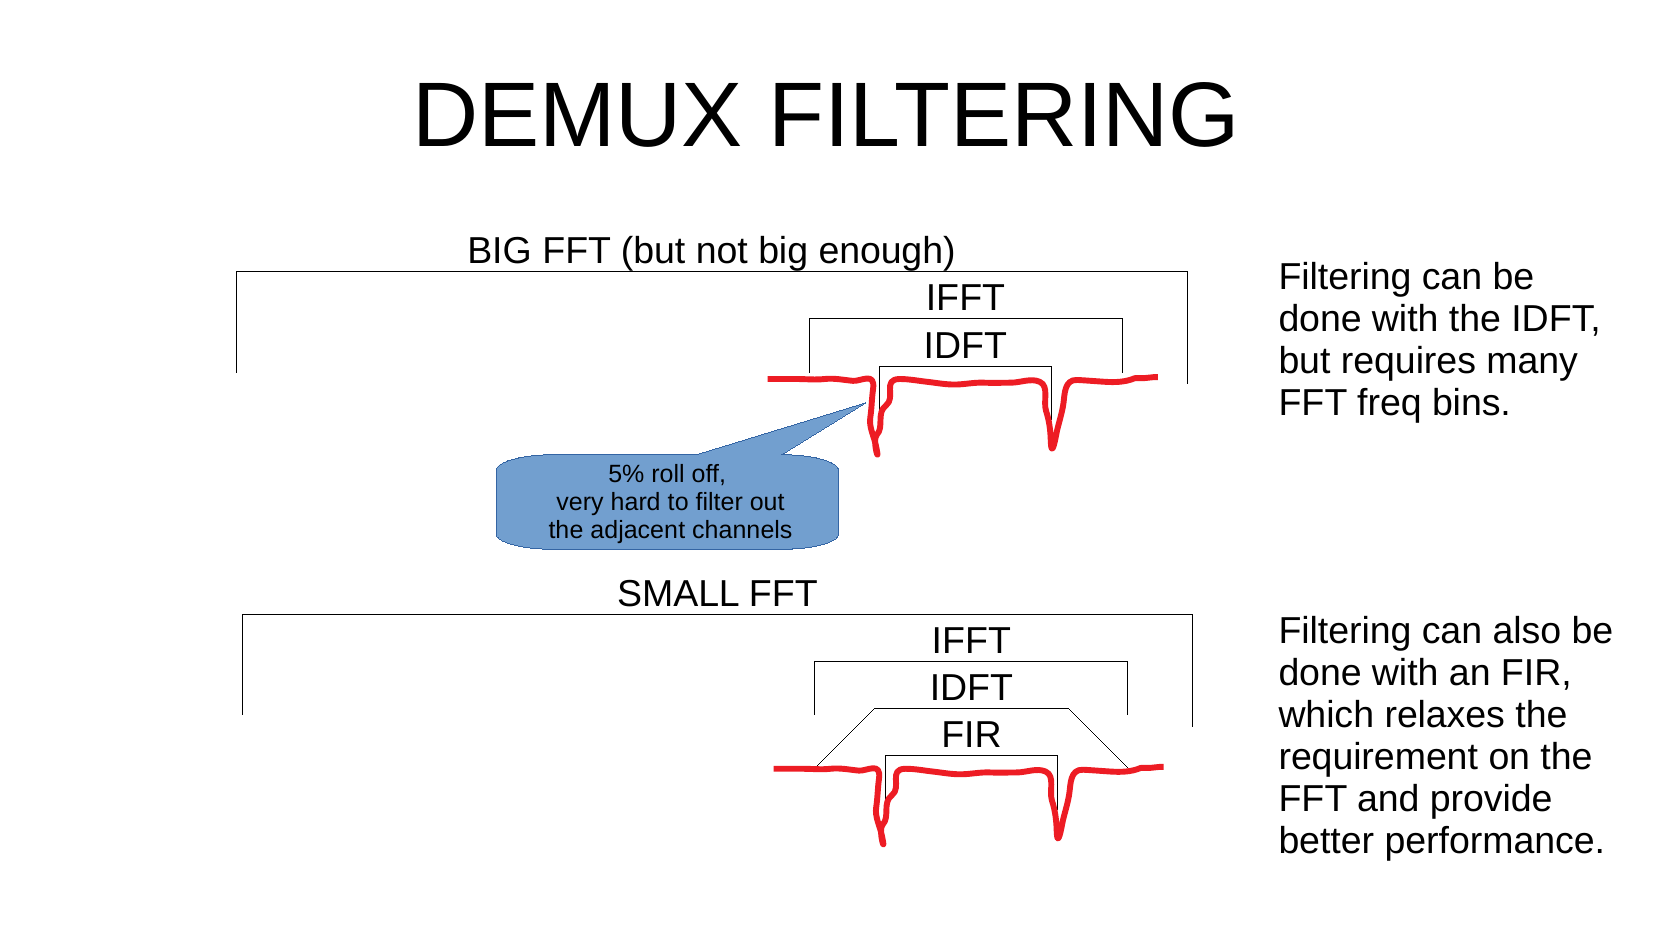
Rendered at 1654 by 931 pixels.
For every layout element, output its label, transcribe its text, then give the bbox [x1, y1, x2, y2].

text_box Filtering can also be done with an FIR, which relaxes the requirement on the FFT and provide better performance. [1263, 602, 1642, 870]
text_box Filtering can be done with the IDFT, but requires many FFT freq bins. [1263, 248, 1642, 431]
title DEMUX FILTERING [82, 37, 1571, 193]
text_box 5% roll off, very hard to filter out the adjacent channels [496, 402, 866, 550]
